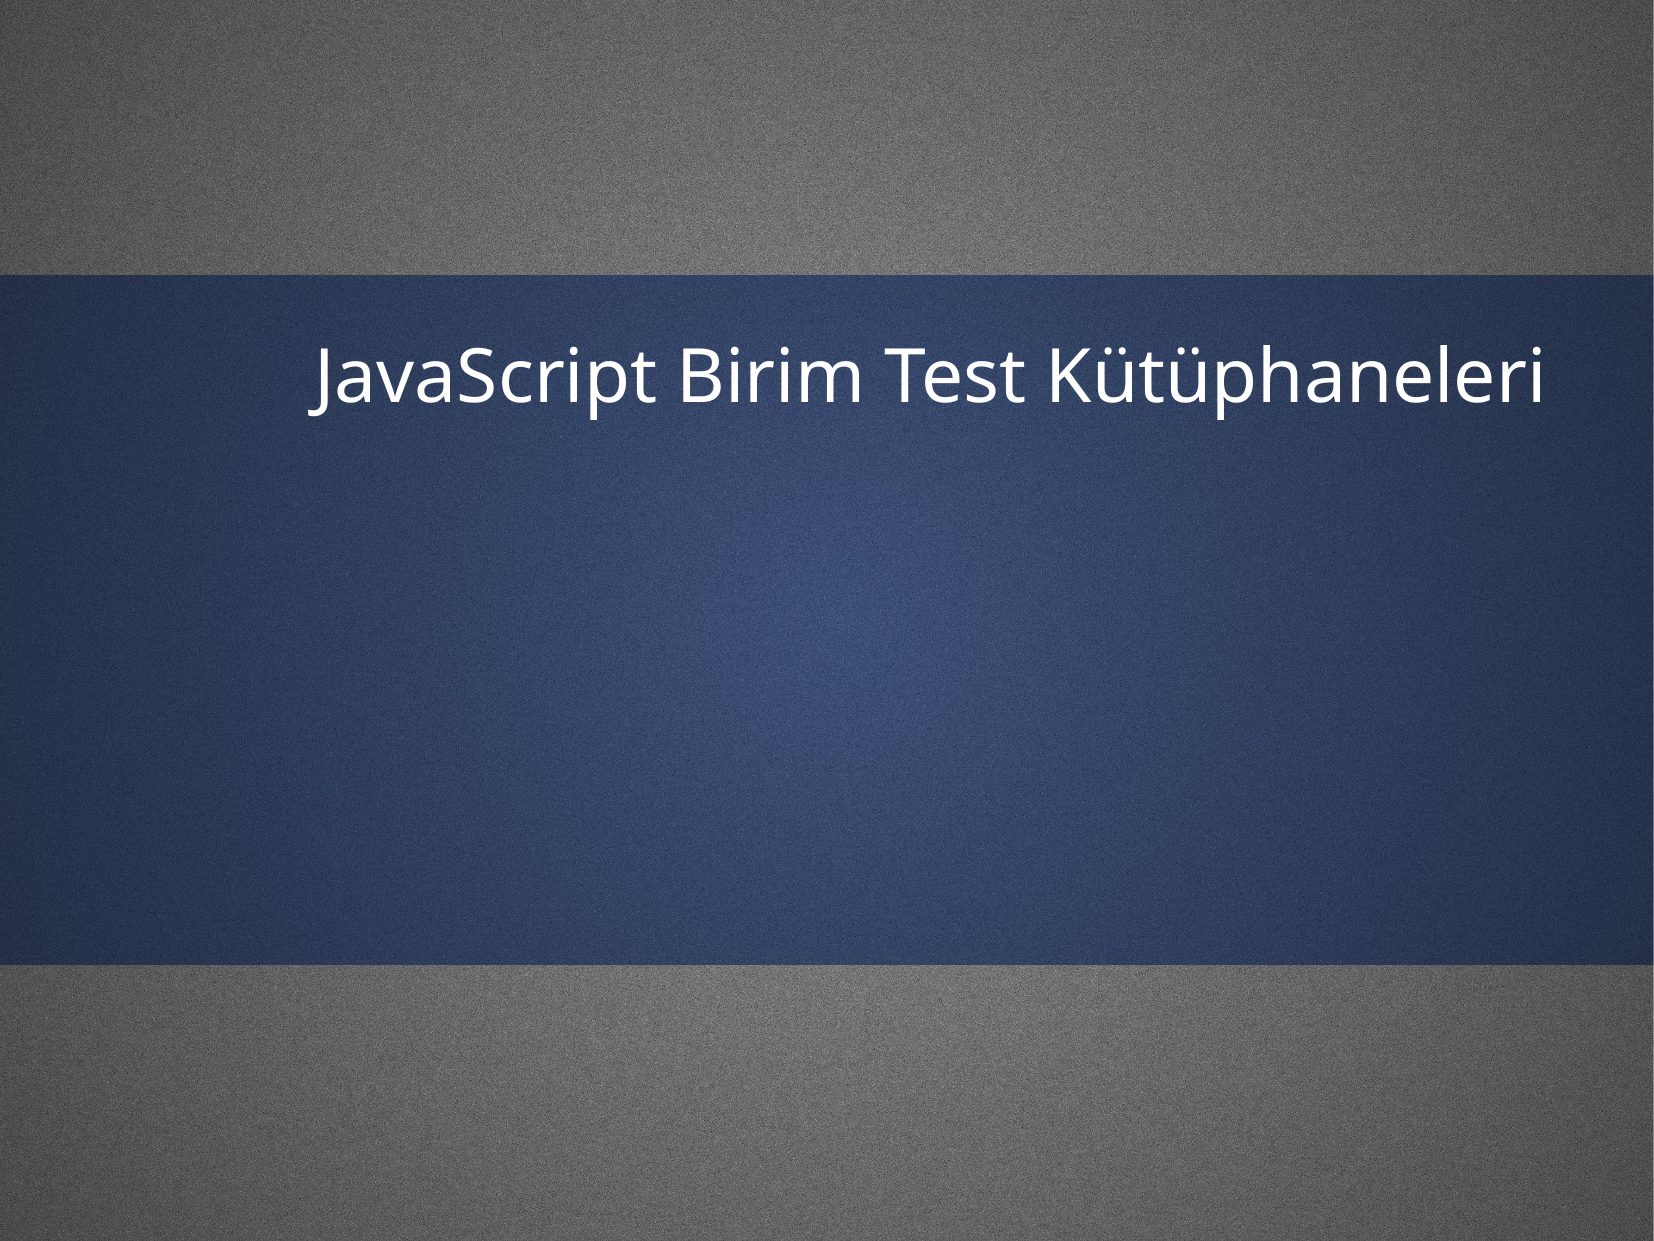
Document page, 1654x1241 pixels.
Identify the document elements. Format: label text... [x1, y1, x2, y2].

text_box JavaScript Birim Test Kütüphaneleri [0, 315, 1562, 654]
picture [0, 0, 1654, 1241]
